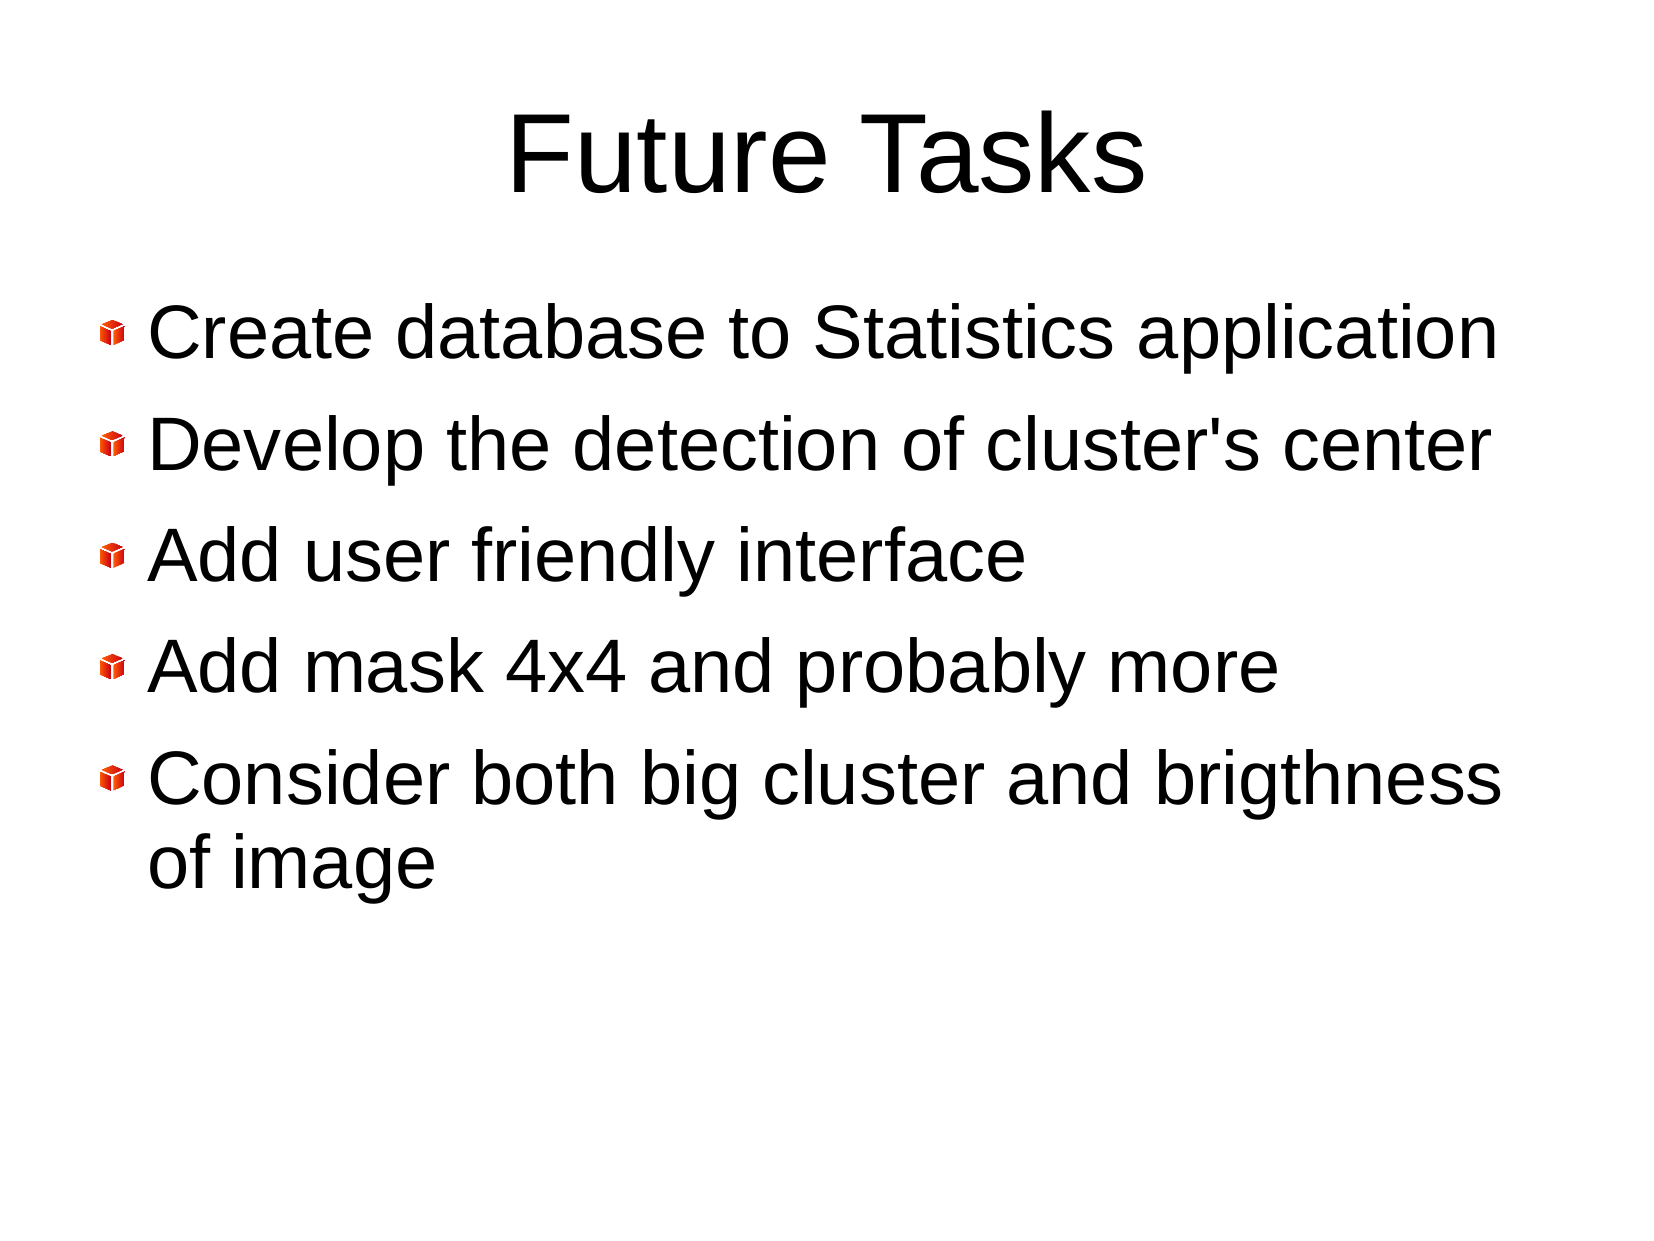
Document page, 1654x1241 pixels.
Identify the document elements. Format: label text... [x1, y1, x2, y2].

title Future Tasks [82, 49, 1571, 257]
list Create database to Statistics application Develop the detection of cluster's center Add user friendly interface Add mask 4x4 and probably more Consider both big cluster and brigthness of image [82, 290, 1571, 1010]
